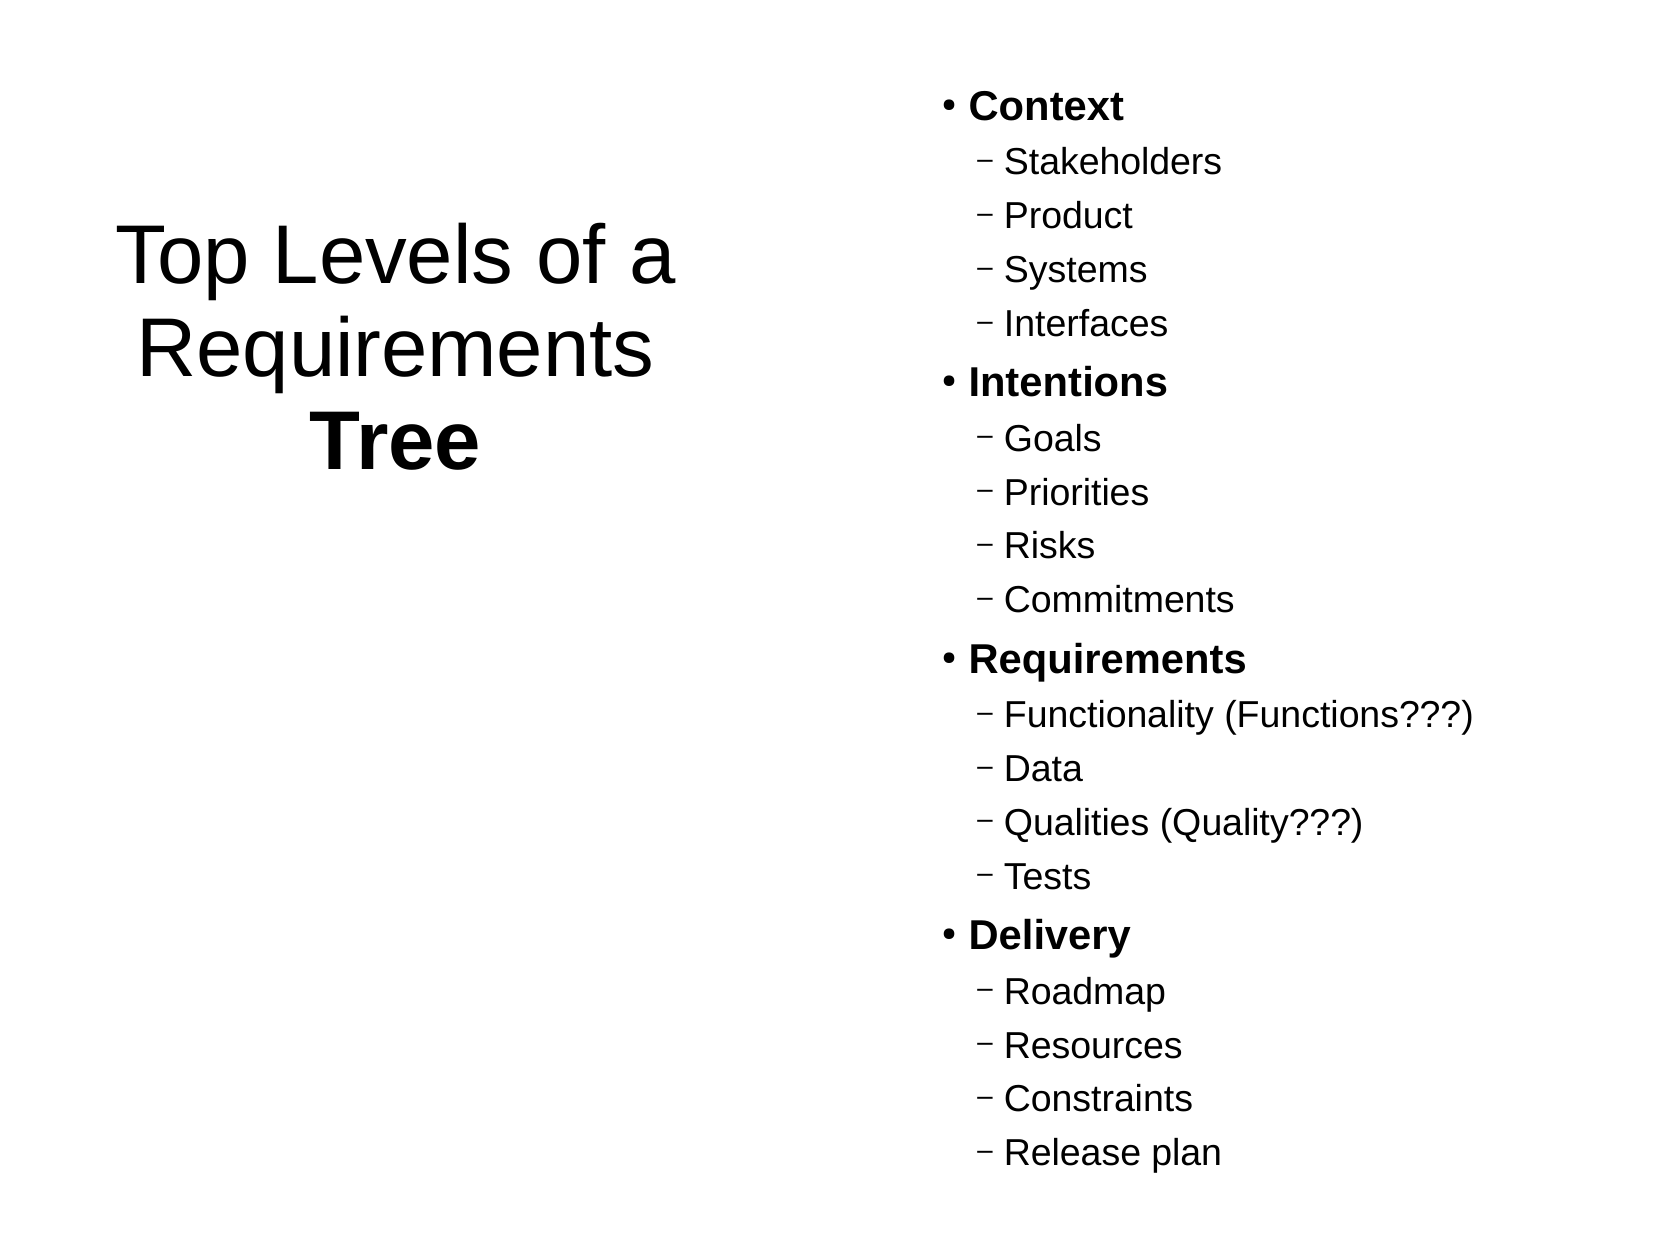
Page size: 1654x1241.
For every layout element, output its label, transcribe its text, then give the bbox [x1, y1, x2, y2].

title Top Levels of a Requirements Tree [82, 67, 709, 628]
list Context Stakeholders Product Systems Interfaces Intentions Goals Priorities Risks Commitments Requirements Functionality (Functions???) Data Qualities (Quality???) Tests Delivery Roadmap Resources Constraints Release plan [933, 82, 1571, 1182]
